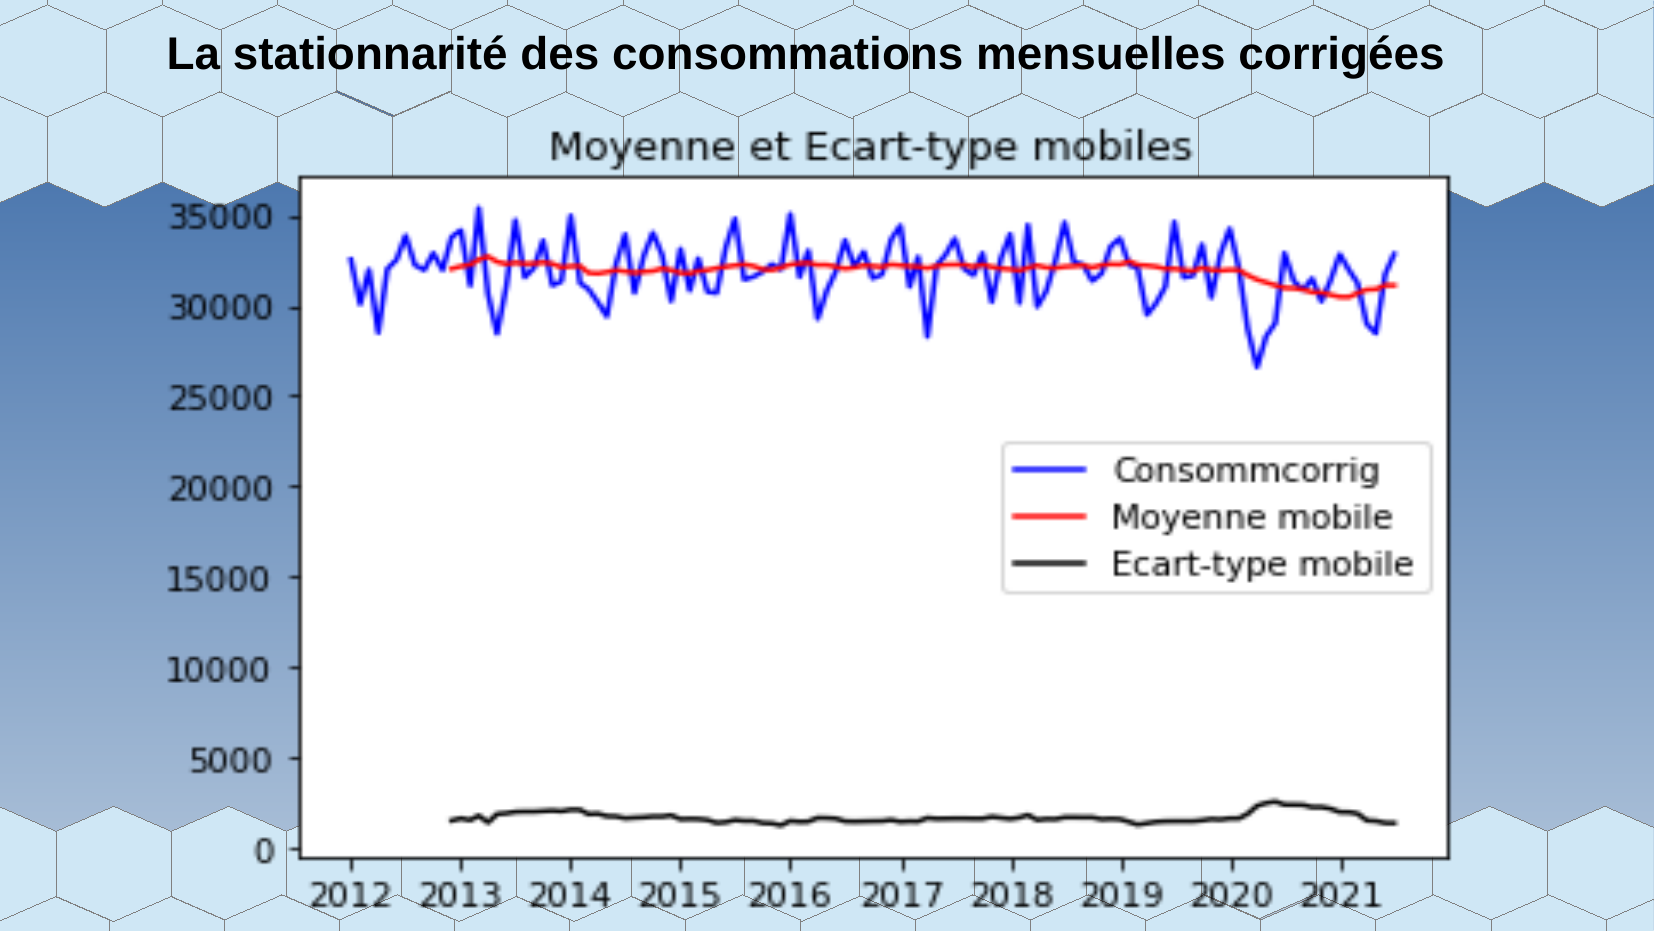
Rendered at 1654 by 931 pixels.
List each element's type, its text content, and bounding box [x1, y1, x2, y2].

picture [142, 108, 1472, 931]
title La stationnarité des consommations mensuelles corrigées [88, 0, 1453, 109]
